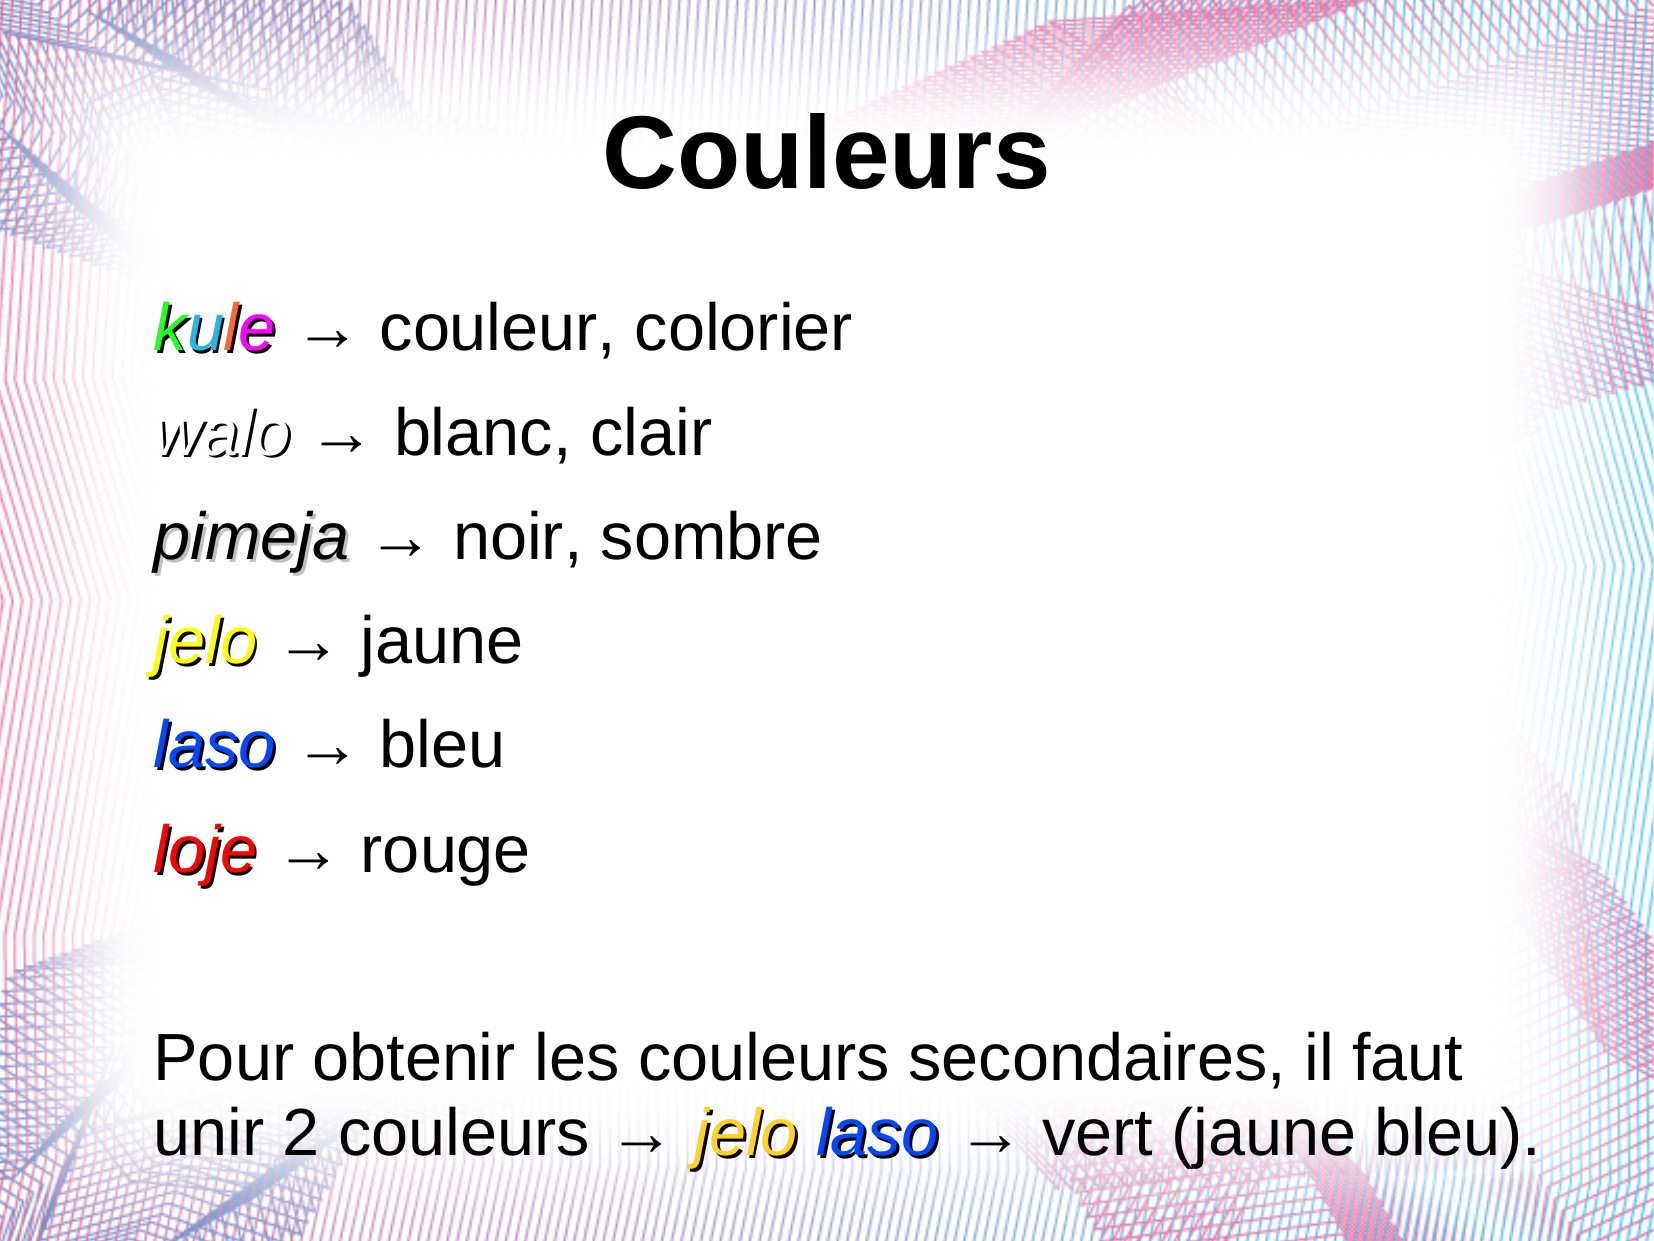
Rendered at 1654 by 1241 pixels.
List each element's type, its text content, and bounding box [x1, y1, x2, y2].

list kule → couleur, colorier walo → blanc, clair pimeja → noir, sombre jelo → jaune laso → bleu loje → rouge Pour obtenir les couleurs secondaires, il faut unir 2 couleurs → jelo laso → vert (jaune bleu). [82, 290, 1571, 1170]
picture [0, 0, 1654, 1241]
title Couleurs [82, 49, 1571, 257]
